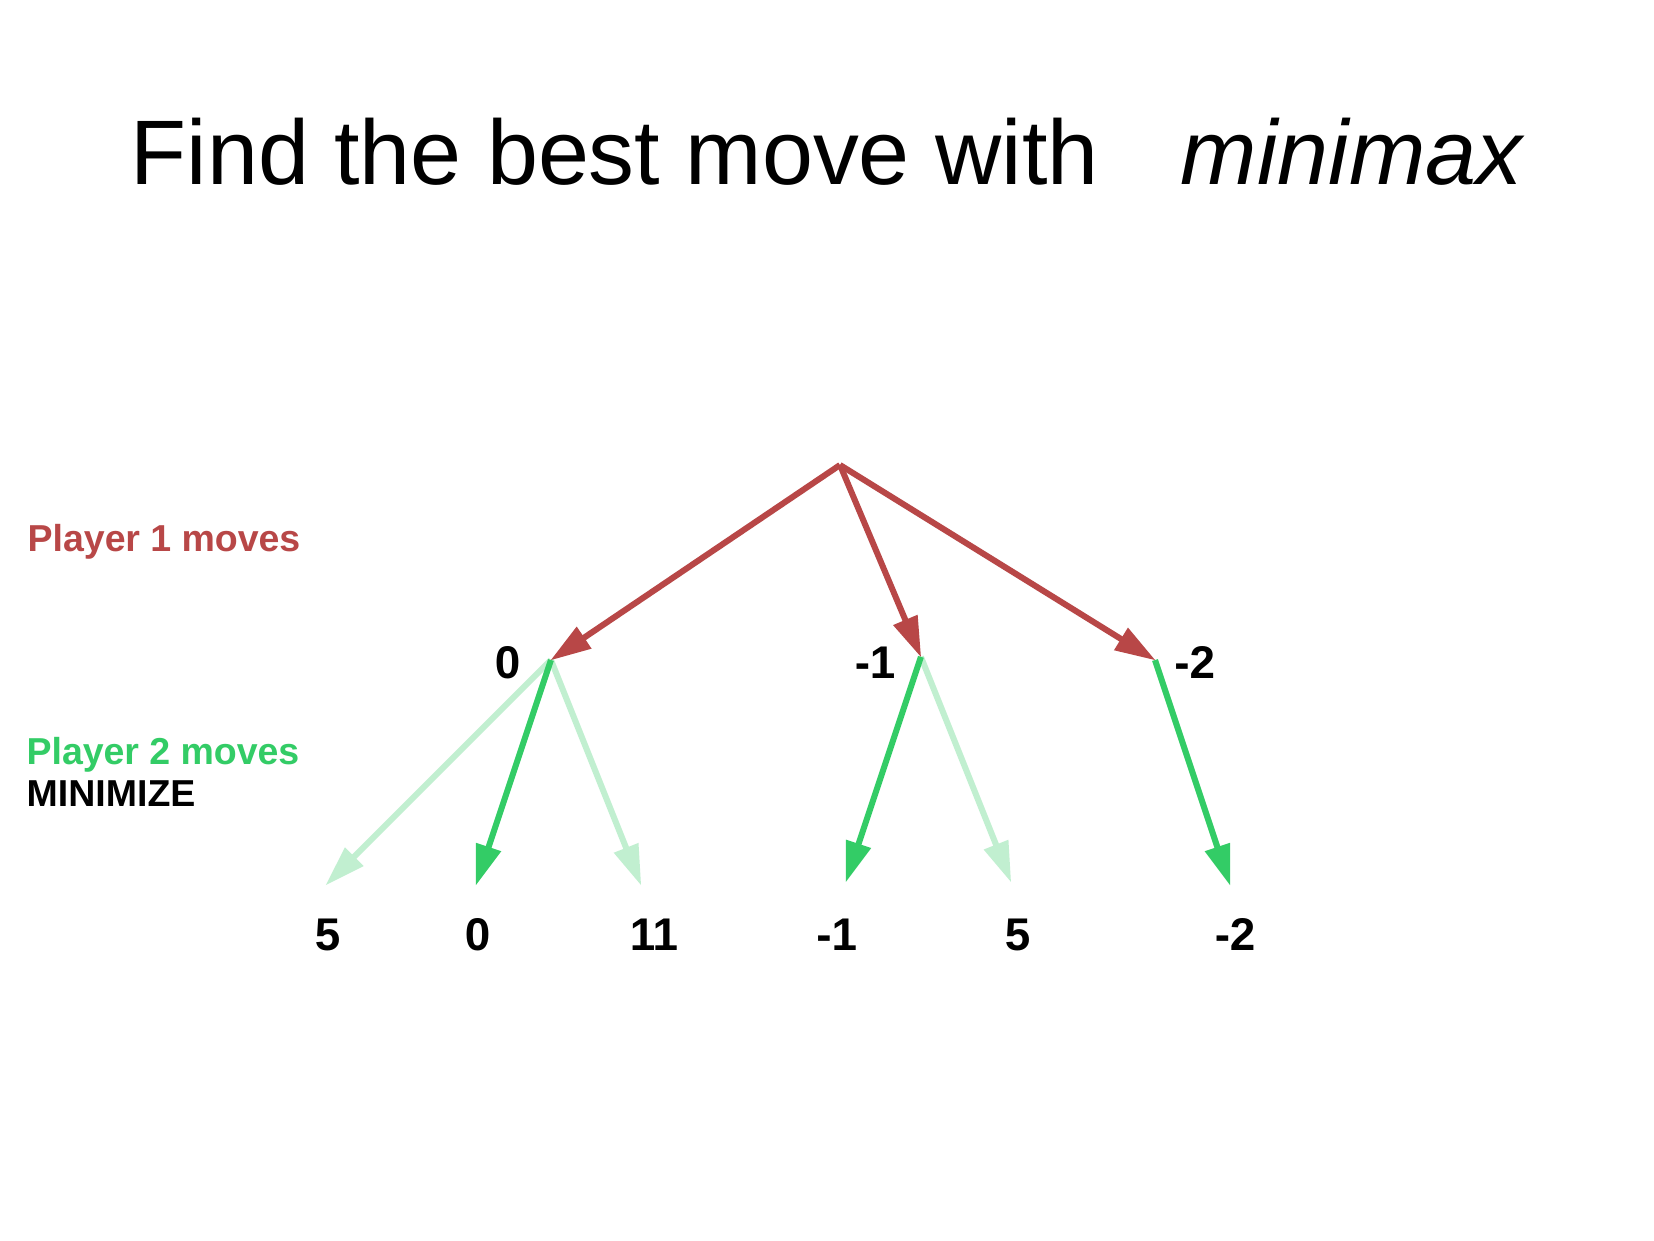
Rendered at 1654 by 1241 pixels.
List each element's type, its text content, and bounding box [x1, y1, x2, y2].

text_box 5 [990, 901, 1046, 969]
title Find the best move with minimax [82, 49, 1571, 257]
text_box 5 [300, 901, 356, 969]
text_box -2 [1200, 901, 1271, 969]
text_box 0 [450, 901, 506, 969]
text_box 11 [615, 901, 694, 969]
text_box -2 [1159, 630, 1231, 698]
text_box Player 2 moves MINIMIZE [11, 723, 313, 825]
text_box 0 [480, 630, 536, 698]
text_box Player 1 moves [12, 510, 314, 569]
text_box -1 [840, 630, 911, 698]
text_box -1 [801, 901, 873, 969]
